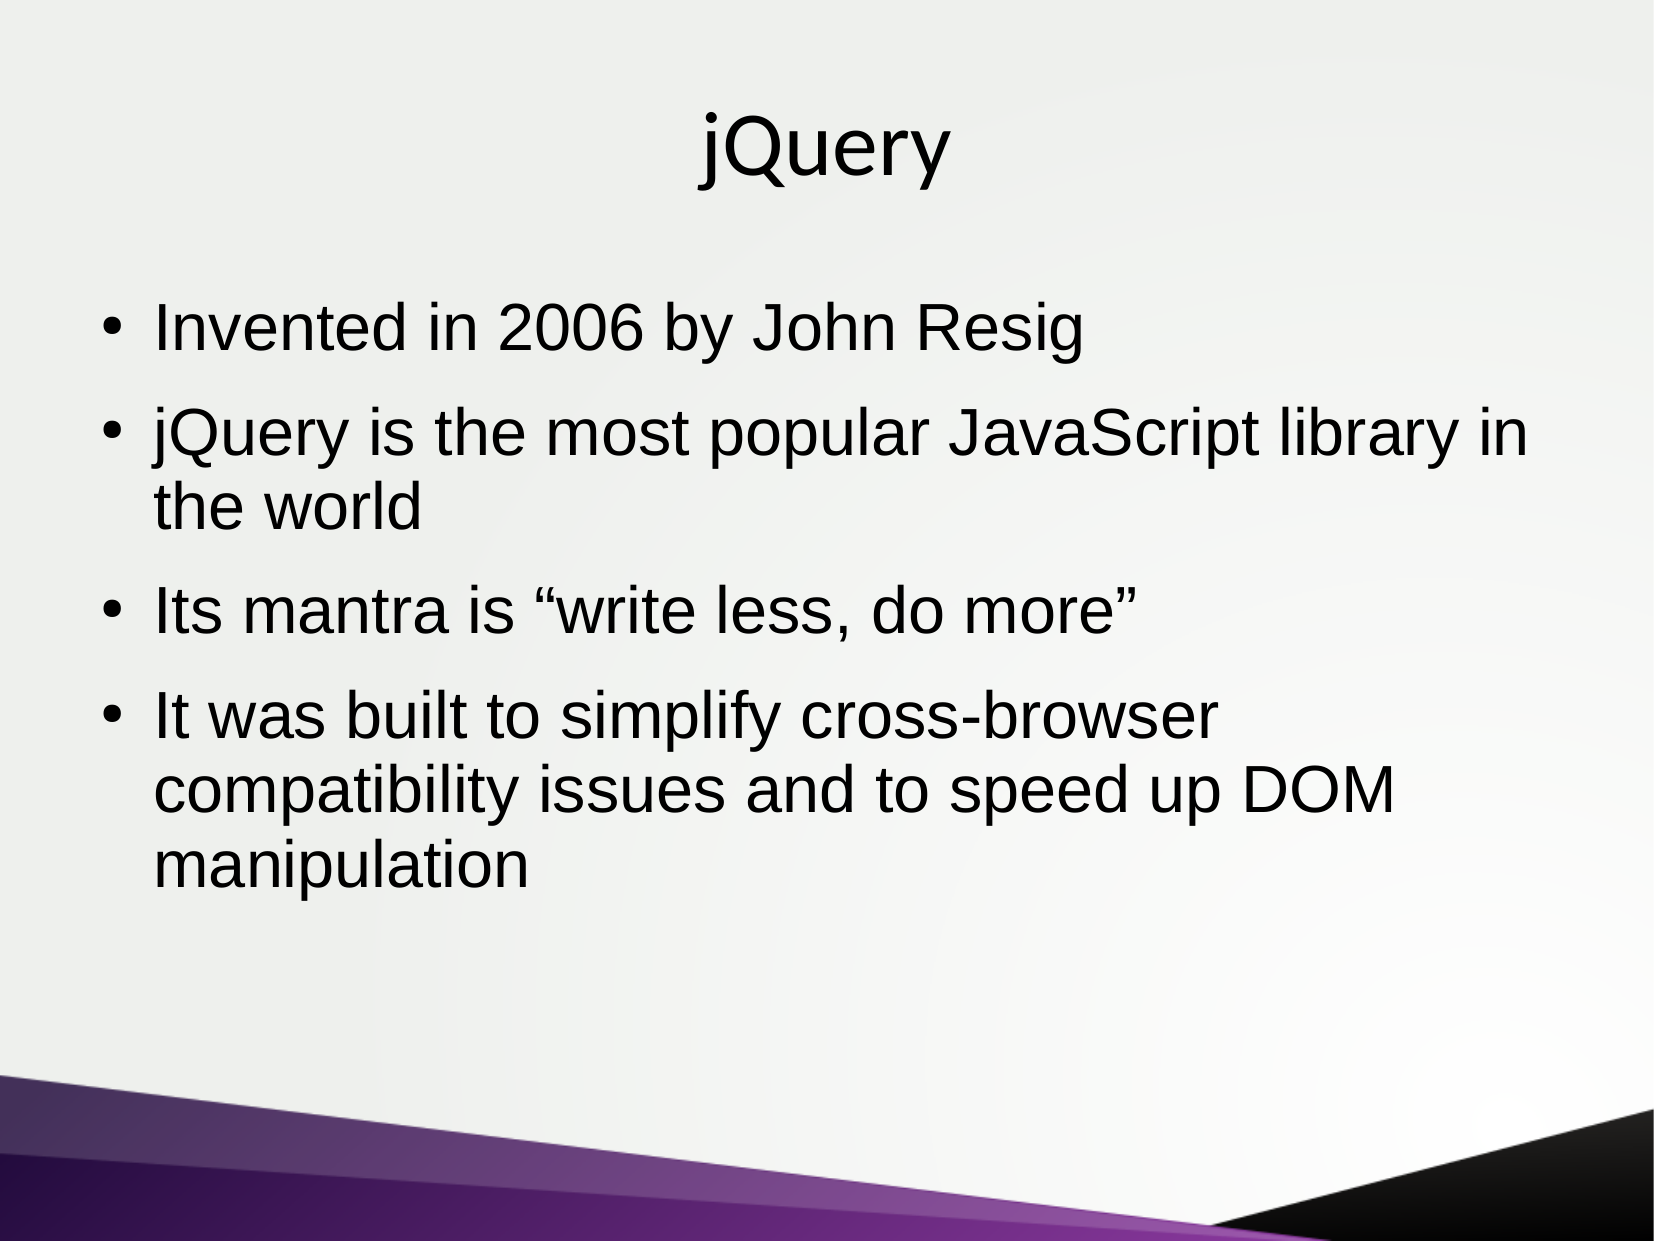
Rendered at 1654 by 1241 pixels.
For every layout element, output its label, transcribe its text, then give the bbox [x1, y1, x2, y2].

title jQuery [82, 49, 1571, 257]
picture [0, 0, 1654, 1241]
list Invented in 2006 by John Resig jQuery is the most popular JavaScript library in the world Its mantra is “write less, do more” It was built to simplify cross-browser compatibility issues and to speed up DOM manipulation [82, 290, 1571, 1010]
